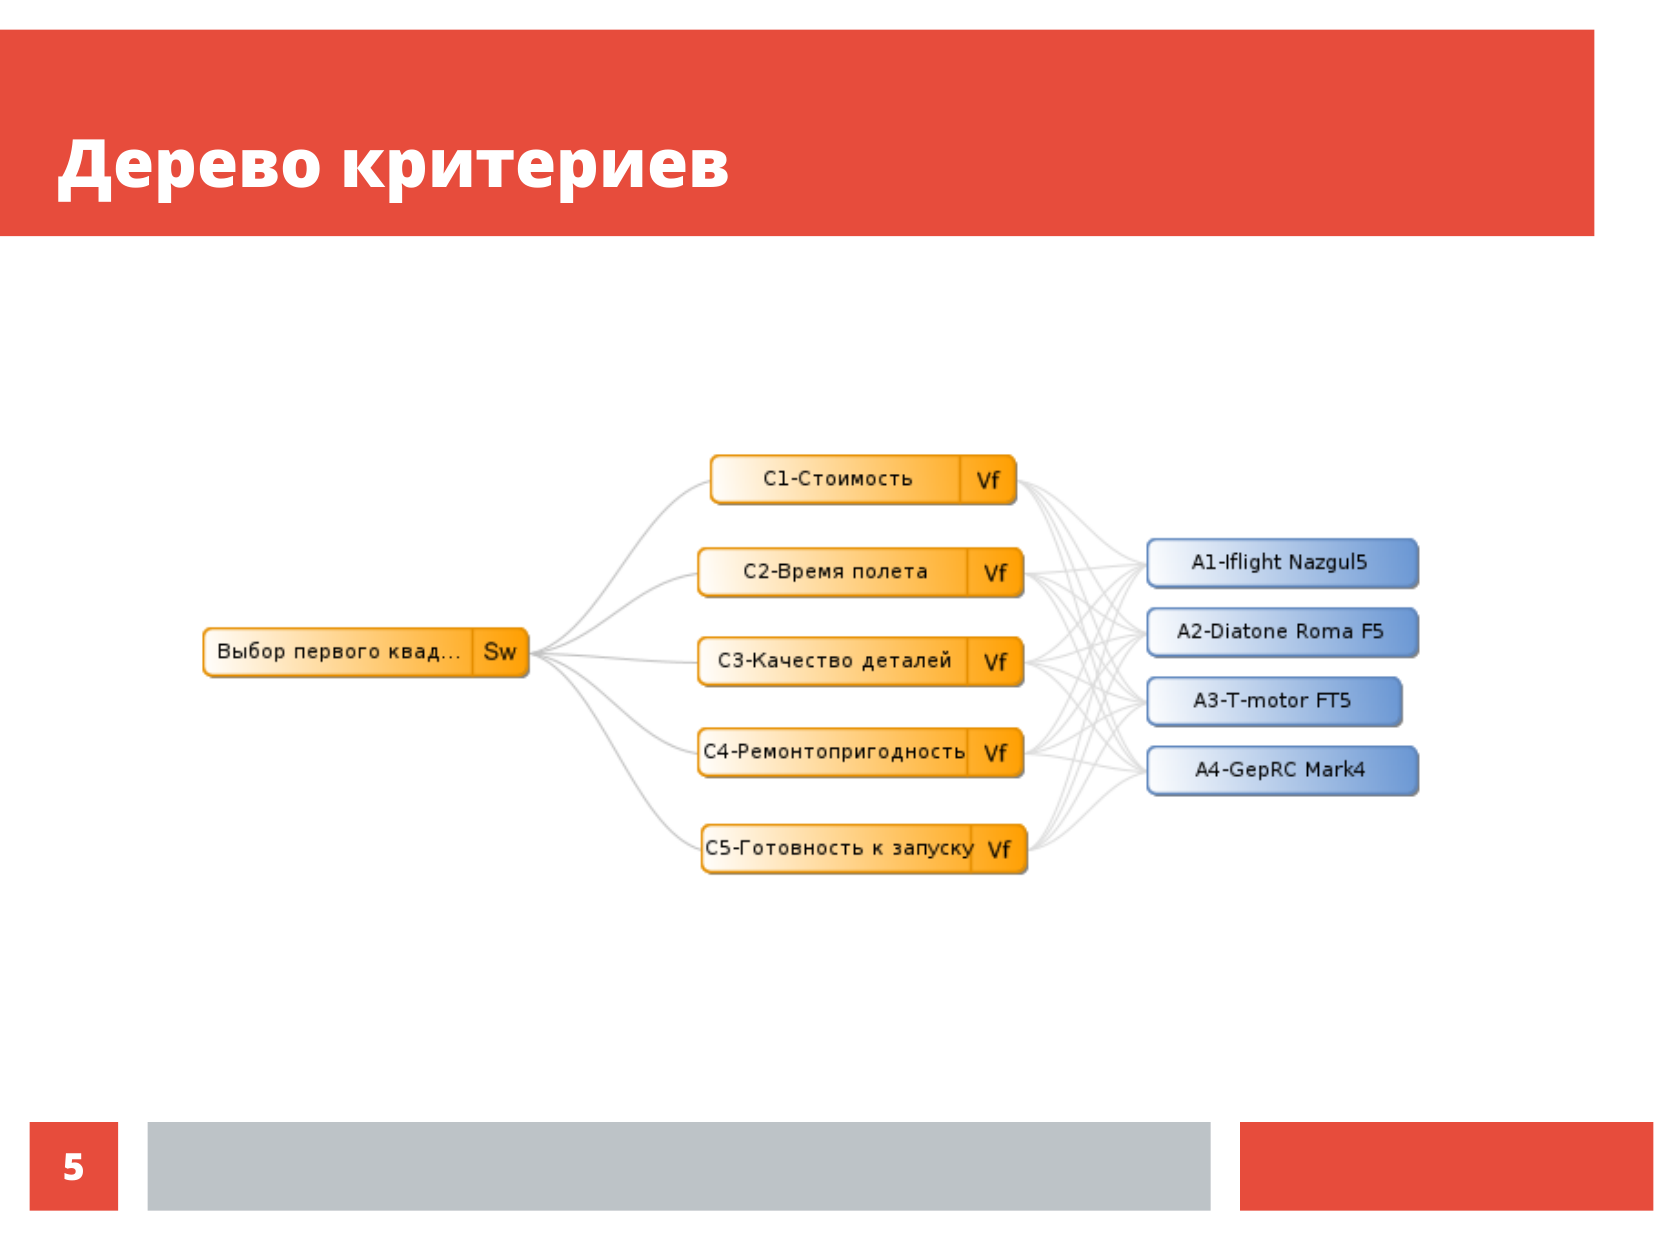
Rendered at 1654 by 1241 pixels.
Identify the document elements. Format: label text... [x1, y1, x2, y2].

picture [141, 342, 1498, 1028]
title Дерево критериев [59, 59, 1595, 207]
